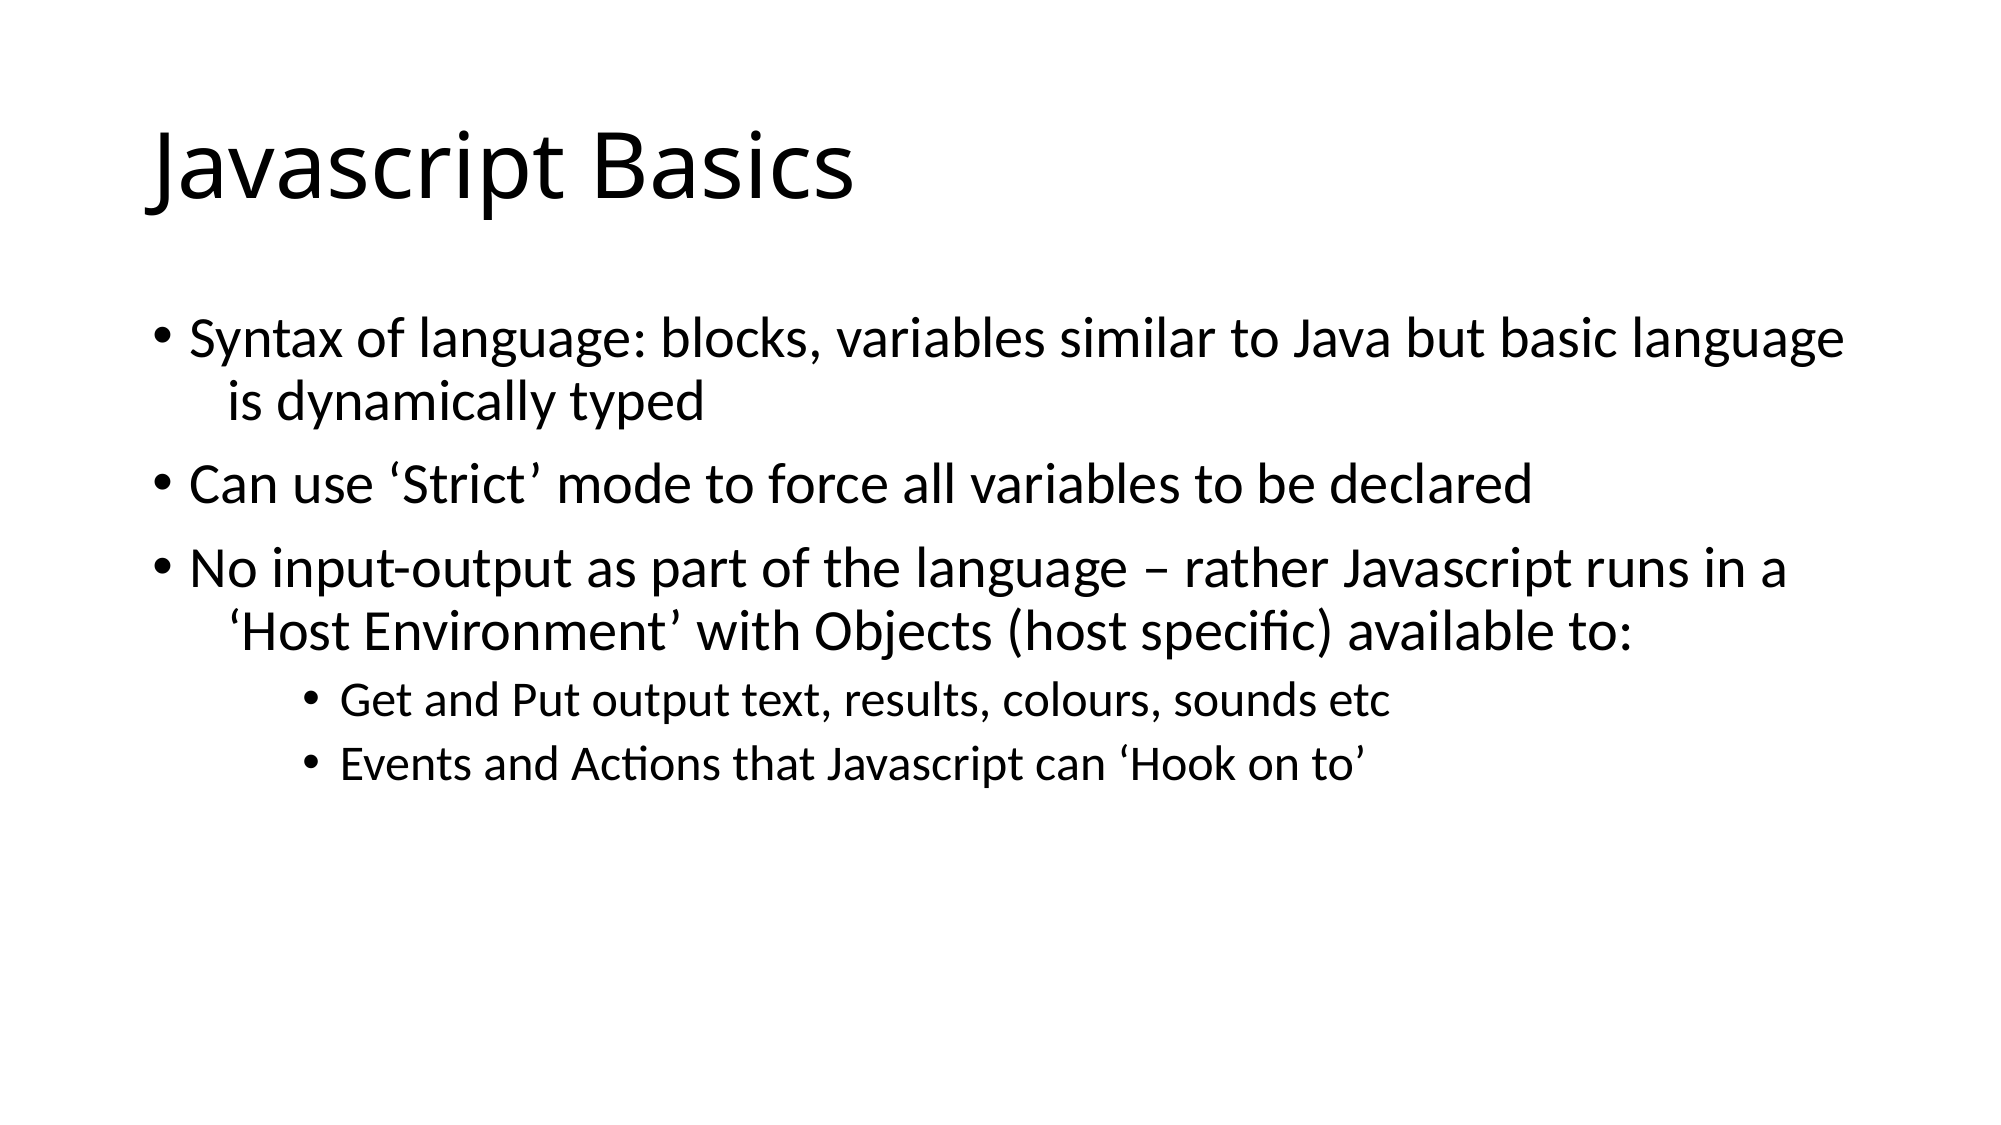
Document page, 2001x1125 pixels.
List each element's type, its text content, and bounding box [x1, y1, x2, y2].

title Javascript Basics [137, 59, 1863, 278]
list Syntax of language: blocks, variables similar to Java but basic language is dynamically typed Can use ‘Strict’ mode to force all variables to be declared No input-output as part of the language – rather Javascript runs in a ‘Host Environment’ with Objects (host specific) available to: Get and Put output text, results, colours, sounds etc Events and Actions that Javascript can ‘Hook on to’ [137, 299, 1863, 1014]
